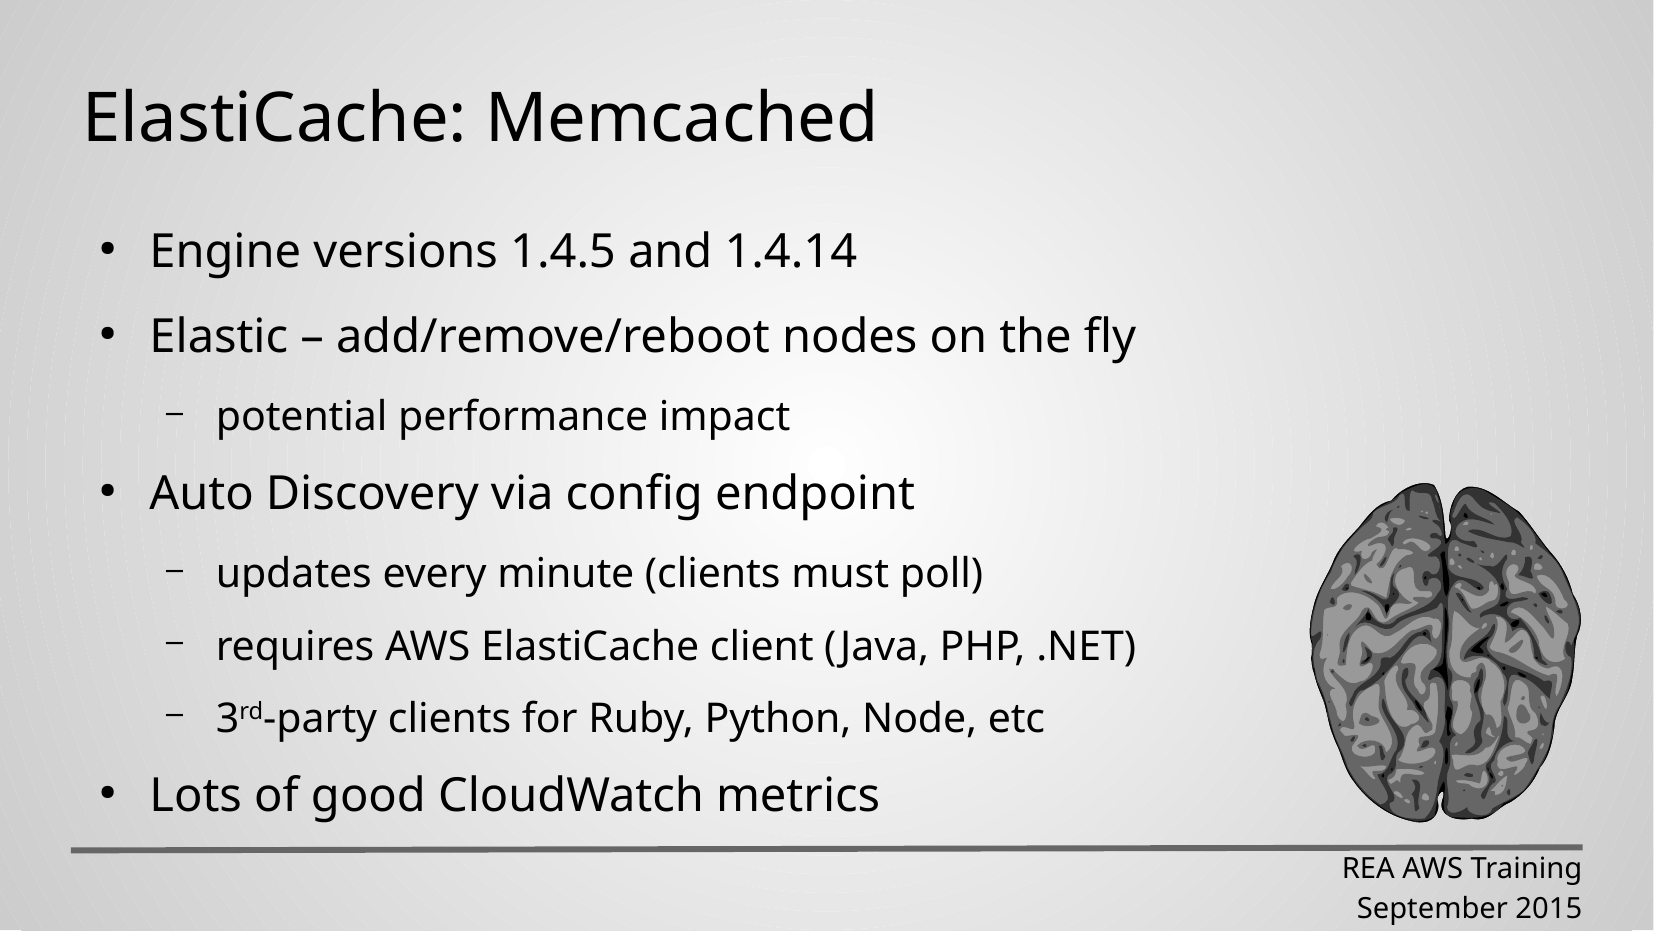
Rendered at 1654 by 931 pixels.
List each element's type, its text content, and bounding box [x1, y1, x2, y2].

list Engine versions 1.4.5 and 1.4.14 Elastic – add/remove/reboot nodes on the fly potential performance impact Auto Discovery via config endpoint updates every minute (clients must poll) requires AWS ElastiCache client (Java, PHP, .NET) 3rd-party clients for Ruby, Python, Node, etc Lots of good CloudWatch metrics [82, 217, 1571, 827]
title ElastiCache: Memcached [82, 37, 1571, 193]
picture [1265, 472, 1607, 900]
